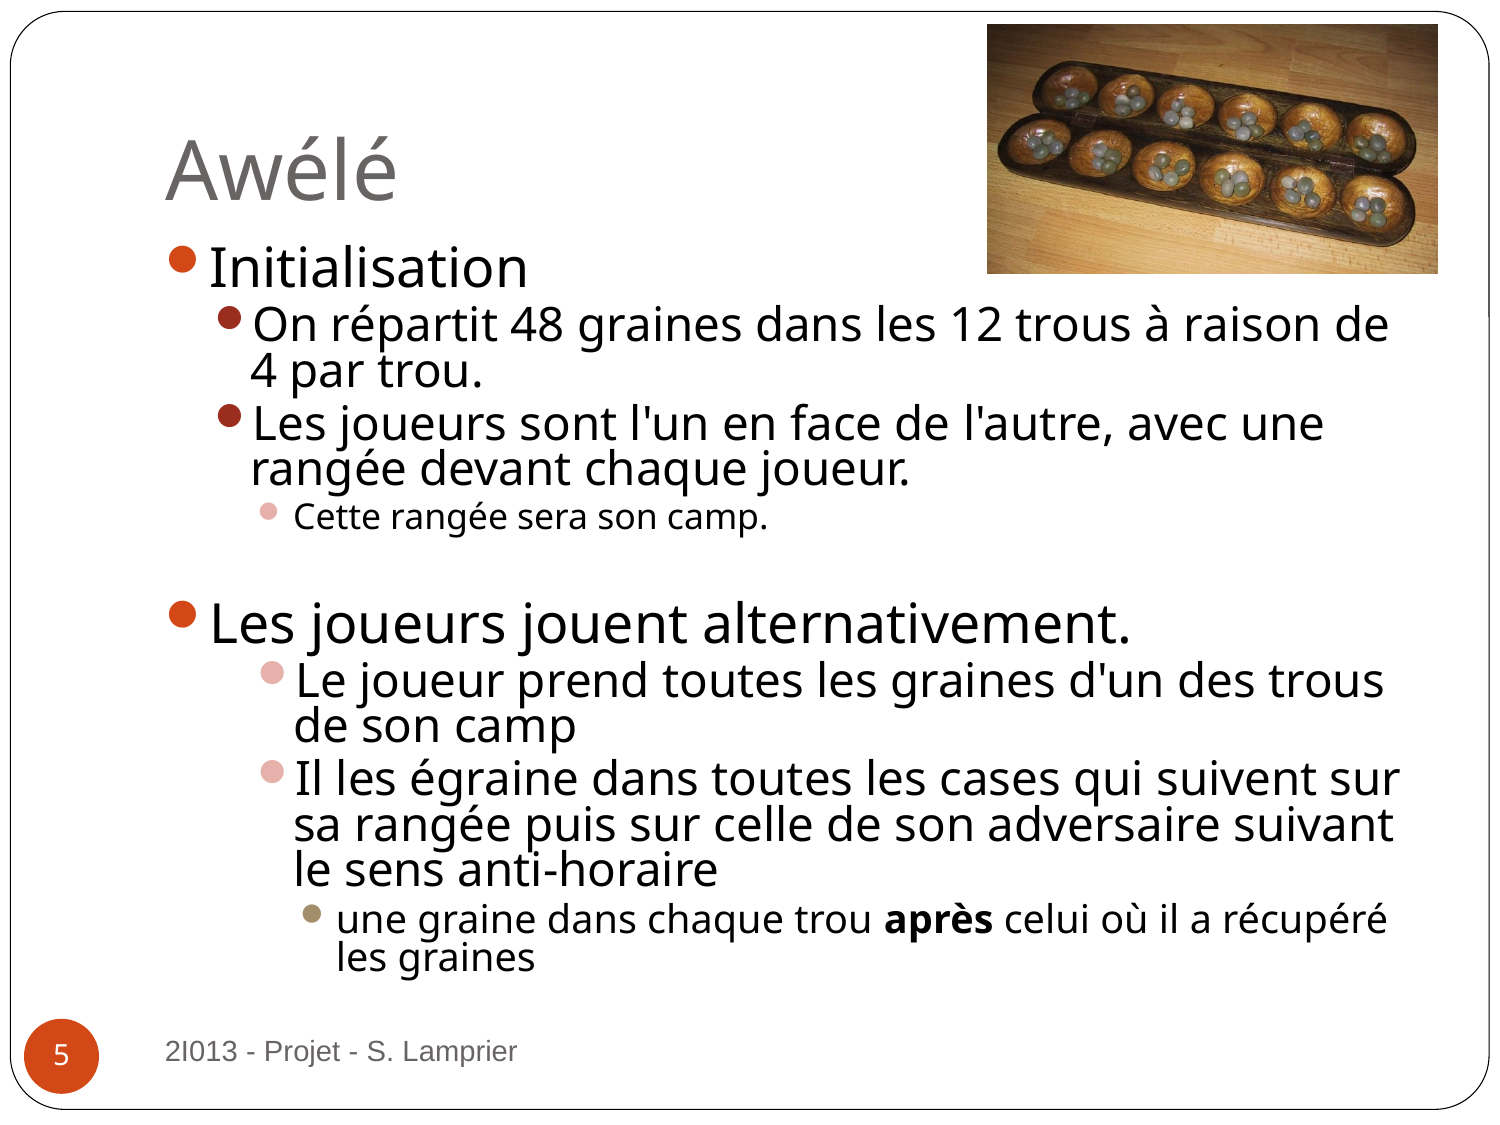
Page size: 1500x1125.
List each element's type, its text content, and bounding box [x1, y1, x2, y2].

text_box 2I013 - Projet - S. Lamprier [149, 1012, 801, 1088]
title Awélé [150, 45, 987, 233]
list Initialisation On répartit 48 graines dans les 12 trous à raison de 4 par trou. Les joueurs sont l'un en face de l'autre, avec une rangée devant chaque joueur. Cette rangée sera son camp. Les joueurs jouent alternativement. Le joueur prend toutes les graines d'un des trous de son camp Il les égraine dans toutes les cases qui suivent sur sa rangée puis sur celle de son adversaire suivant le sens anti-horaire une graine dans chaque trou après celui où il a récupéré les graines [150, 237, 1426, 988]
text_box <numéro> [23, 1018, 100, 1094]
picture [987, 24, 1438, 274]
